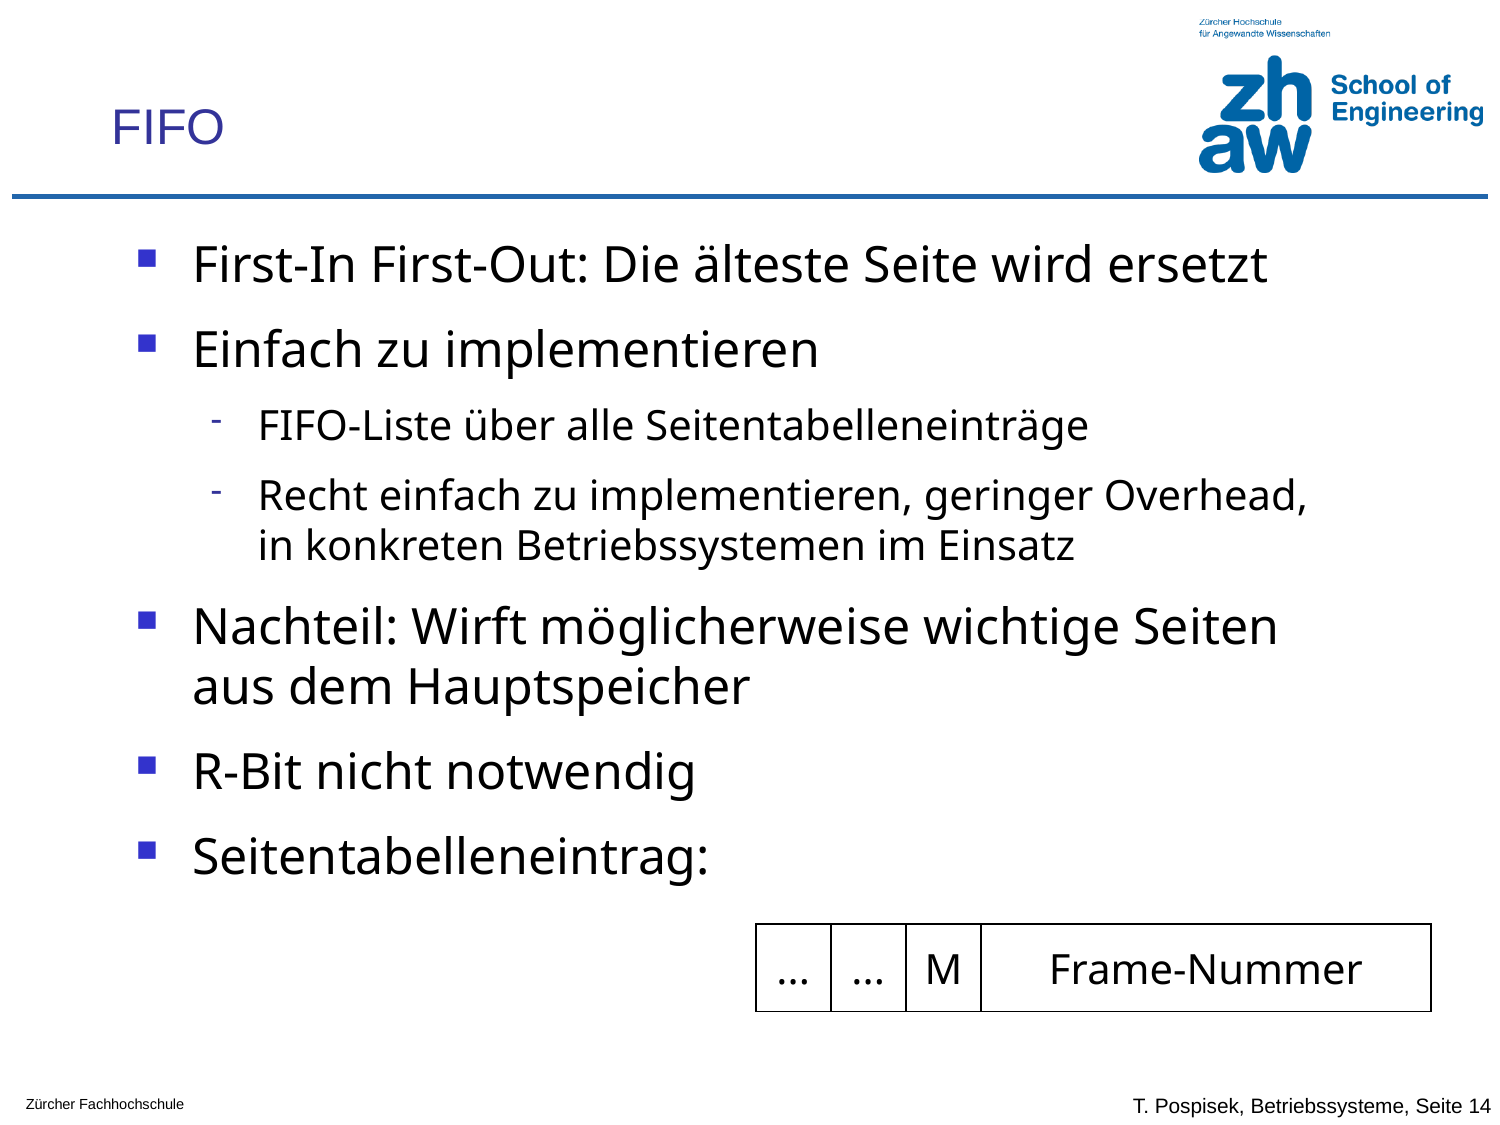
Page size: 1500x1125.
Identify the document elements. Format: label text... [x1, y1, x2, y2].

text_box Frame-Nummer [980, 923, 1431, 1012]
picture [1199, 19, 1483, 173]
text_box ... [755, 923, 831, 1012]
text_box M [906, 923, 980, 1012]
text_box ... [831, 923, 906, 1012]
title FIFO [96, 50, 1375, 163]
list First-In First-Out: Die älteste Seite wird ersetzt Einfach zu implementieren FIFO-Liste über alle Seitentabelleneinträge Recht einfach zu implementieren, geringer Overhead, in konkreten Betriebssystemen im Einsatz Nachteil: Wirft möglicherweise wichtige Seiten aus dem Hauptspeicher R-Bit nicht notwendig Seitentabelleneintrag: [120, 224, 1350, 963]
